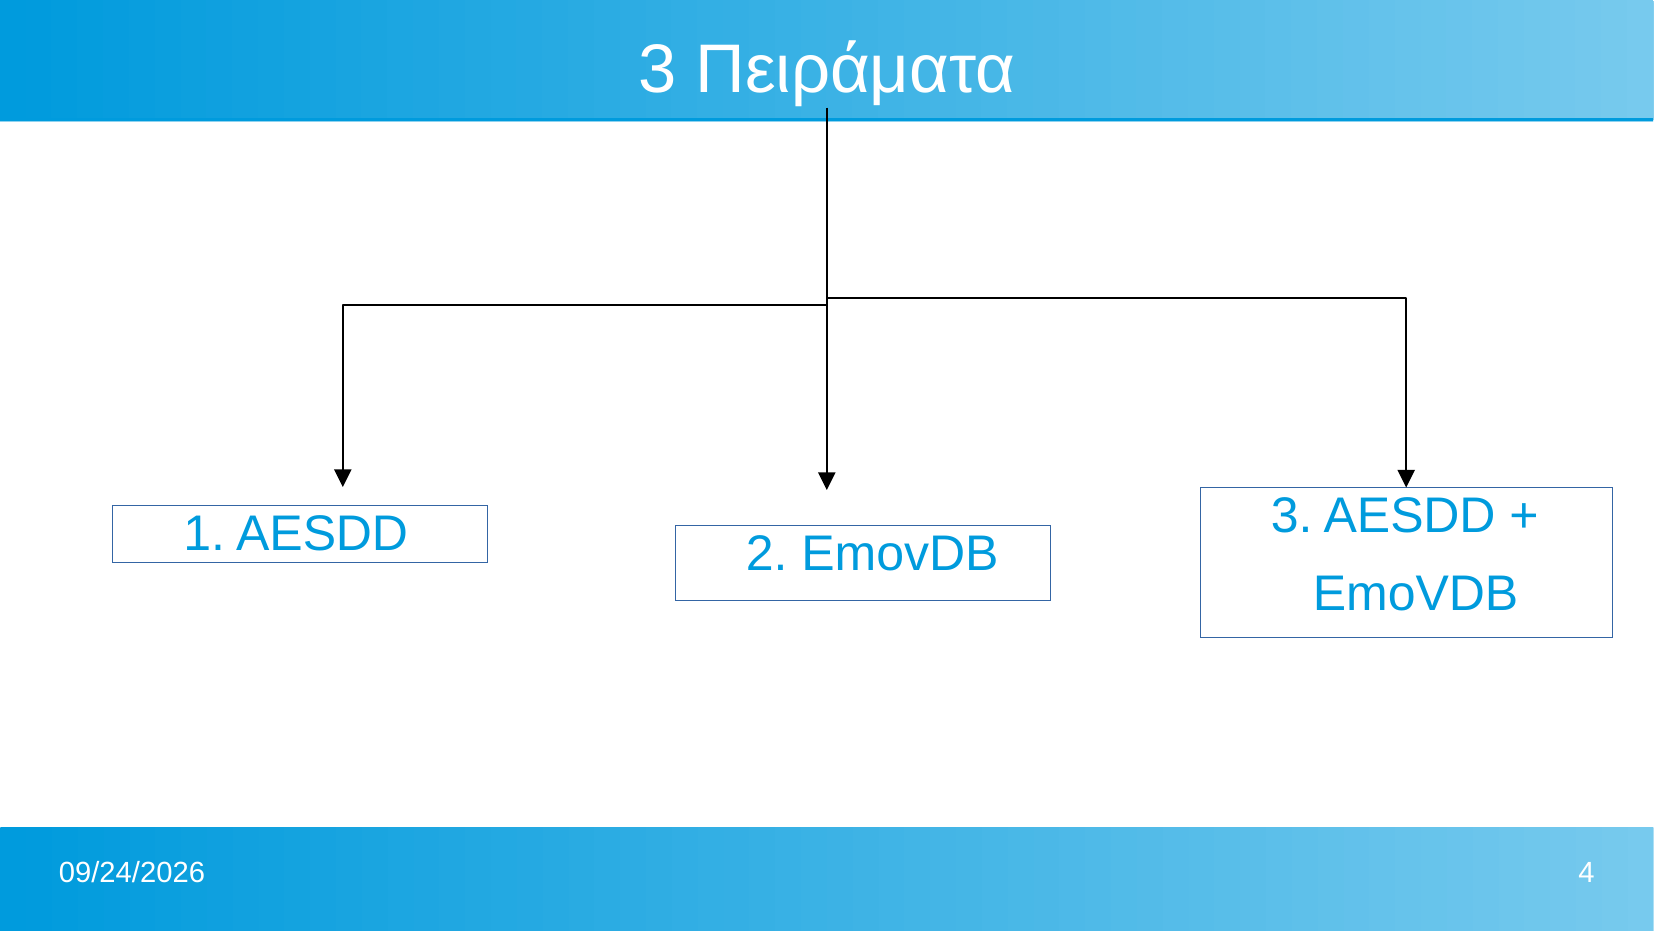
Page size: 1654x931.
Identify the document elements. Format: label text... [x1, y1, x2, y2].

list 2. EmovDB [675, 525, 1051, 601]
list 1. AESDD [112, 505, 488, 563]
list 3. AESDD + EmoVDB [1200, 487, 1613, 638]
title 3 Πειράματα [59, 29, 1595, 108]
